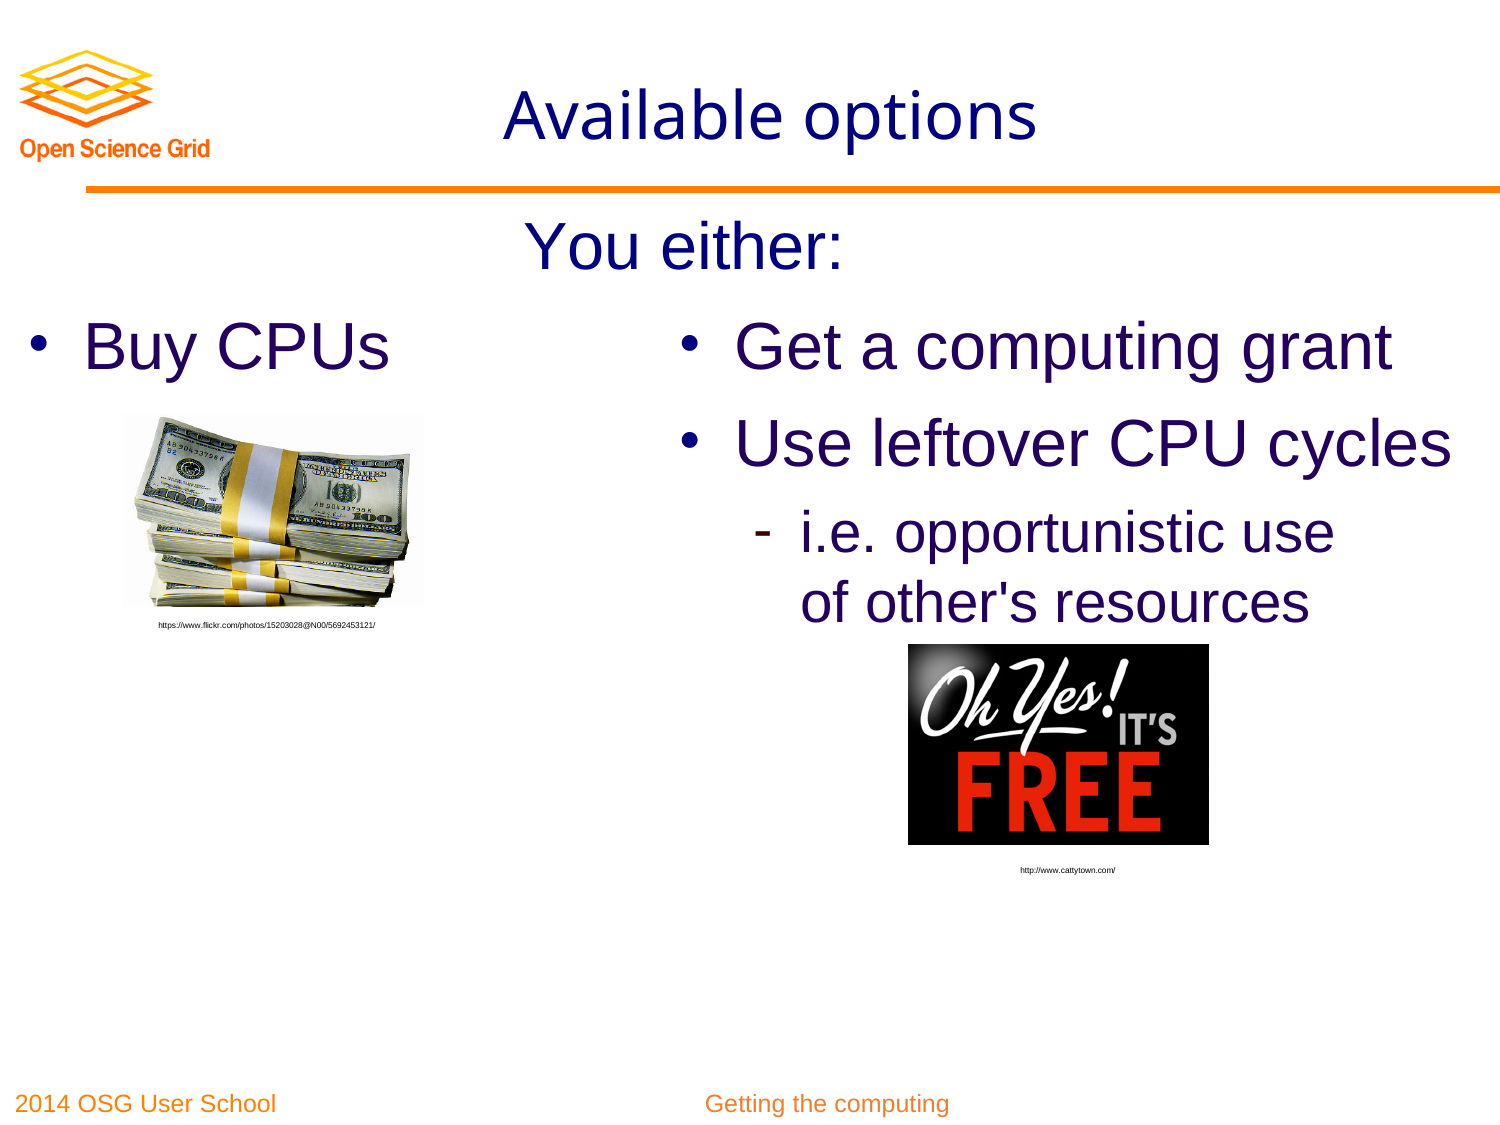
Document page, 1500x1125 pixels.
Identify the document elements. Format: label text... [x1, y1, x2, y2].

picture [908, 644, 1209, 845]
text_box http://www.cattytown.com/ [1005, 857, 1131, 883]
text_box You either: [508, 195, 862, 291]
title Available options [201, 11, 1342, 215]
picture [0, 27, 201, 179]
list Get a computing grant Use leftover CPU cycles i.e. opportunistic use of other's resources [663, 295, 1487, 1039]
picture [123, 414, 424, 607]
list Buy CPUs [12, 295, 663, 1039]
text_box https://www.flickr.com/photos/15203028@N00/5692453121/ [143, 612, 391, 638]
